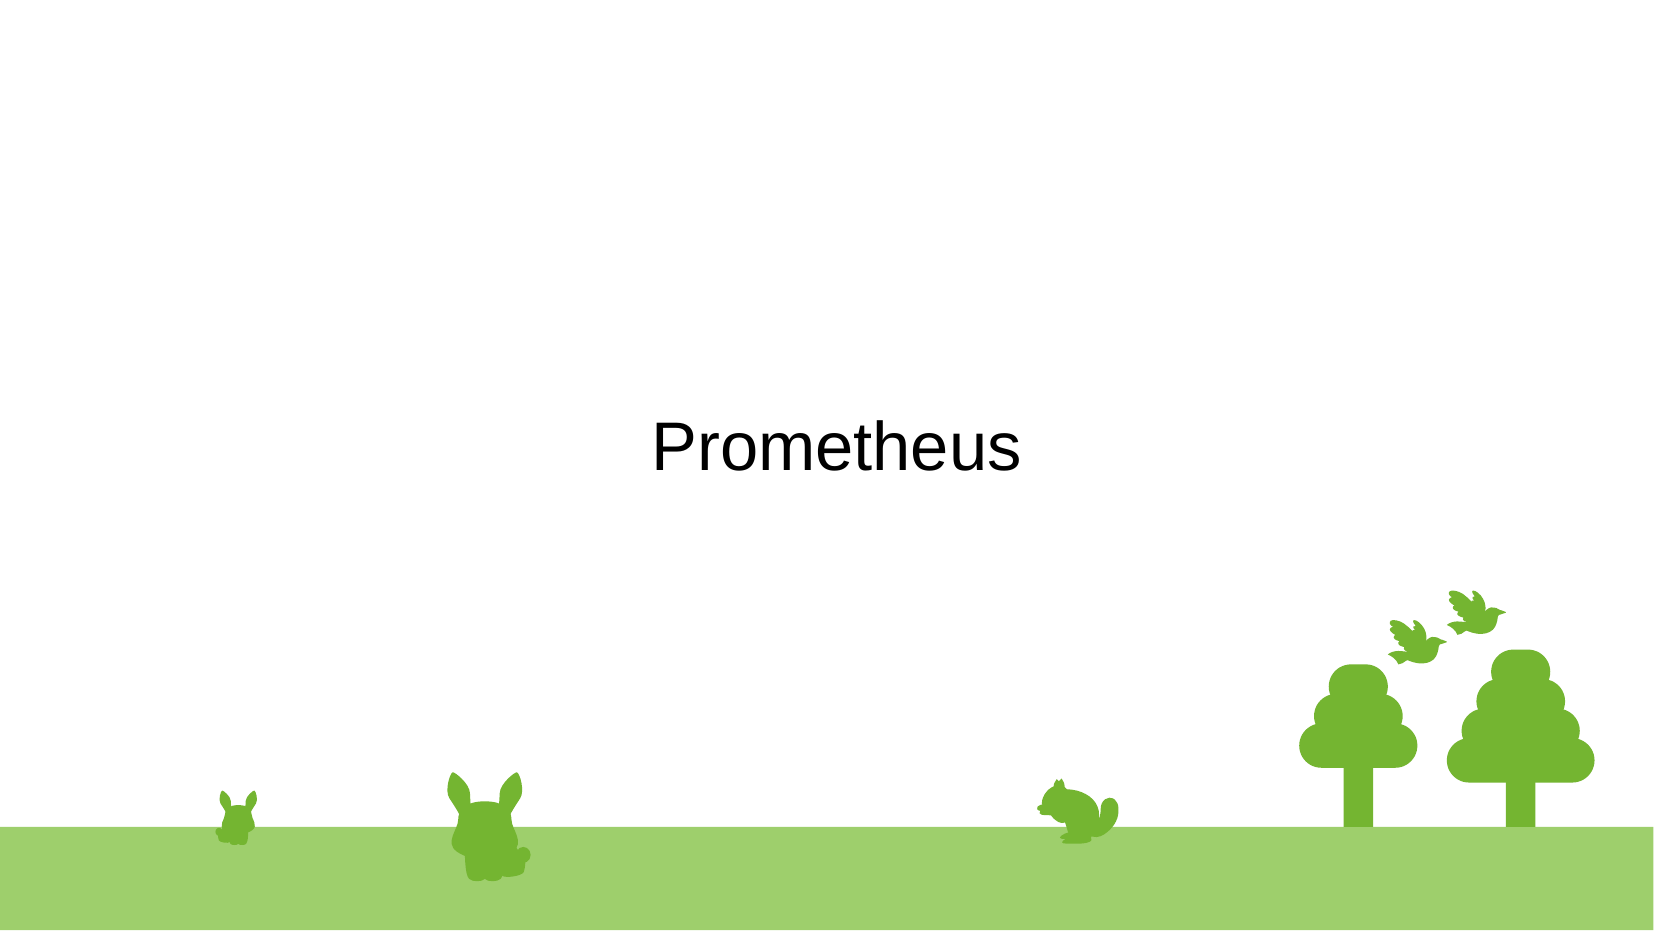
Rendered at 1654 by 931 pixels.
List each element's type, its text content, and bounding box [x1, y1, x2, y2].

title Prometheus [98, 292, 1576, 601]
